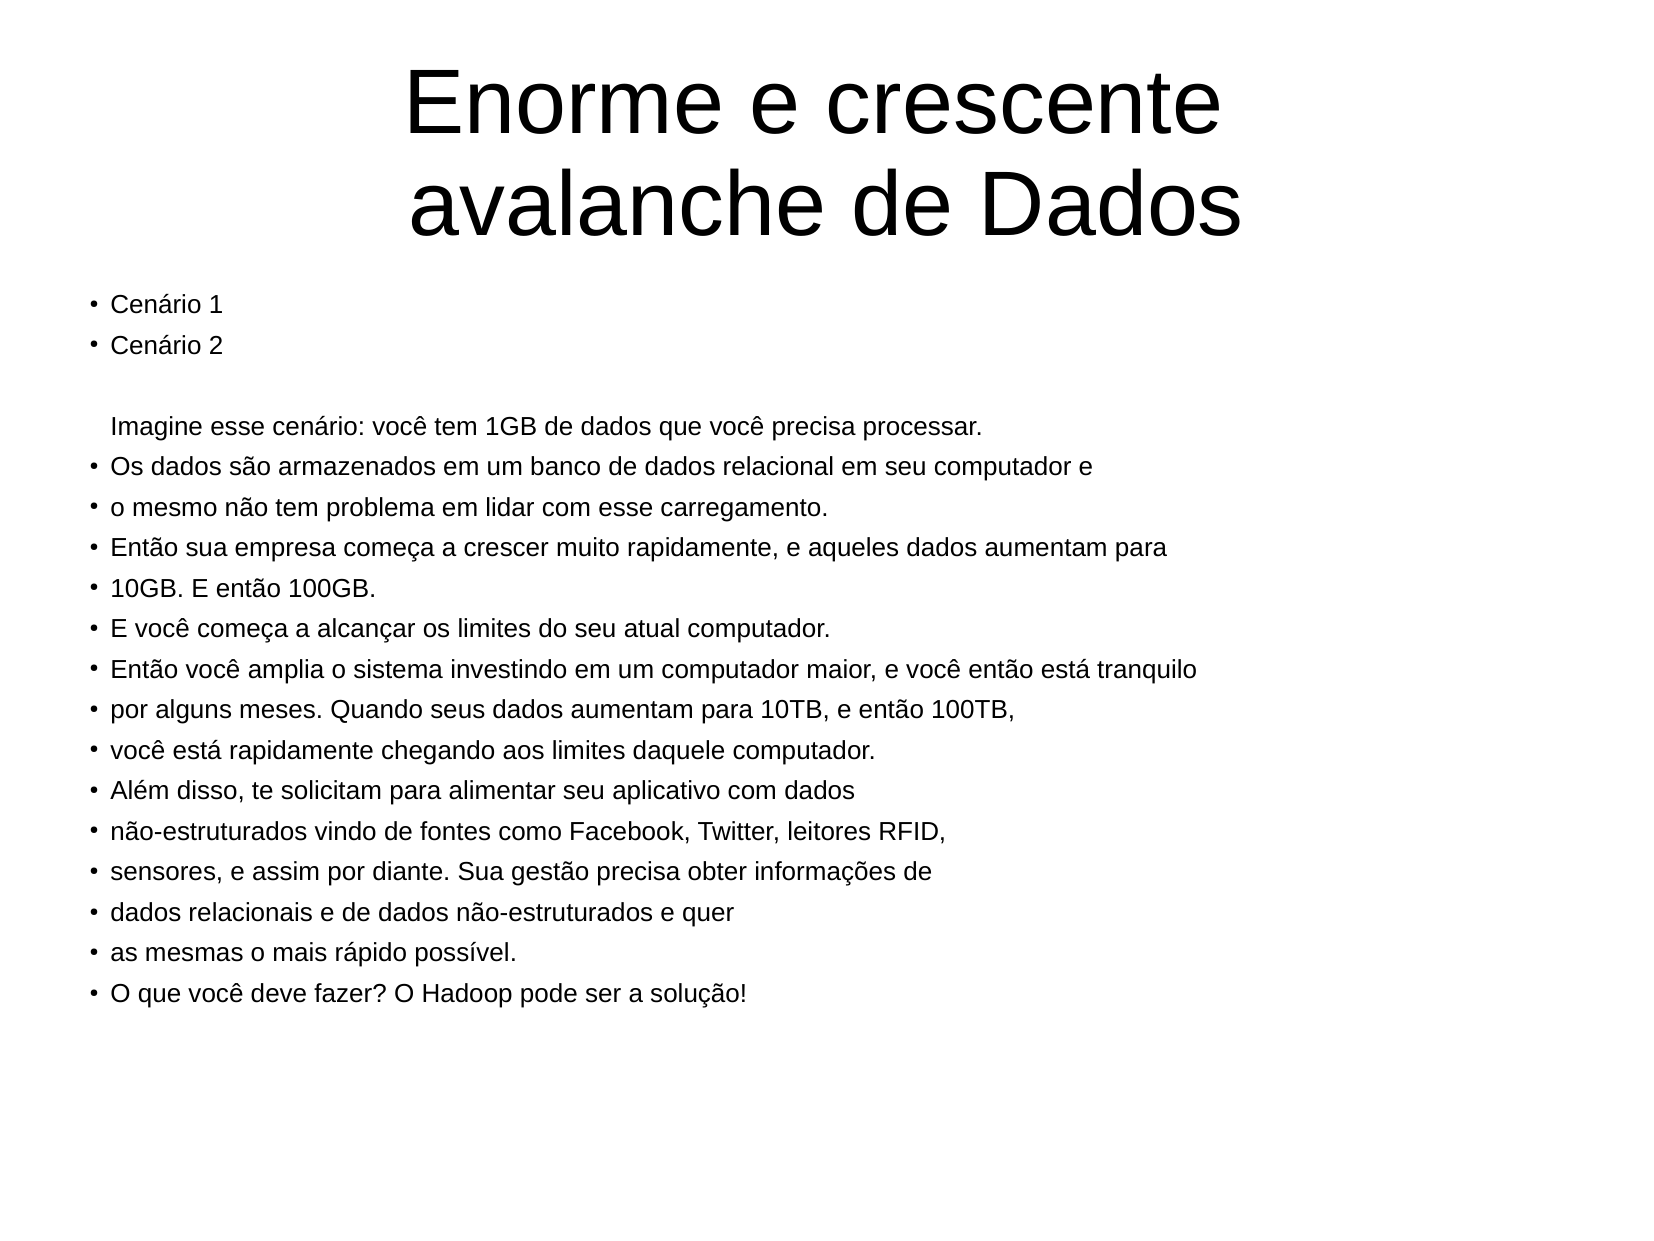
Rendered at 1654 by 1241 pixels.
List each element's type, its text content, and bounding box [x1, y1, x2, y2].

list Cenário 1 Cenário 2 Imagine esse cenário: você tem 1GB de dados que você precisa processar. Os dados são armazenados em um banco de dados relacional em seu computador e o mesmo não tem problema em lidar com esse carregamento. Então sua empresa começa a crescer muito rapidamente, e aqueles dados aumentam para 10GB. E então 100GB. E você começa a alcançar os limites do seu atual computador. Então você amplia o sistema investindo em um computador maior, e você então está tranquilo por alguns meses. Quando seus dados aumentam para 10TB, e então 100TB, você está rapidamente chegando aos limites daquele computador. Além disso, te solicitam para alimentar seu aplicativo com dados não-estruturados vindo de fontes como Facebook, Twitter, leitores RFID, sensores, e assim por diante. Sua gestão precisa obter informações de dados relacionais e de dados não-estruturados e quer as mesmas o mais rápido possível. O que você deve fazer? O Hadoop pode ser a solução! [82, 290, 1571, 1010]
title Enorme e crescente avalanche de Dados [82, 49, 1571, 257]
